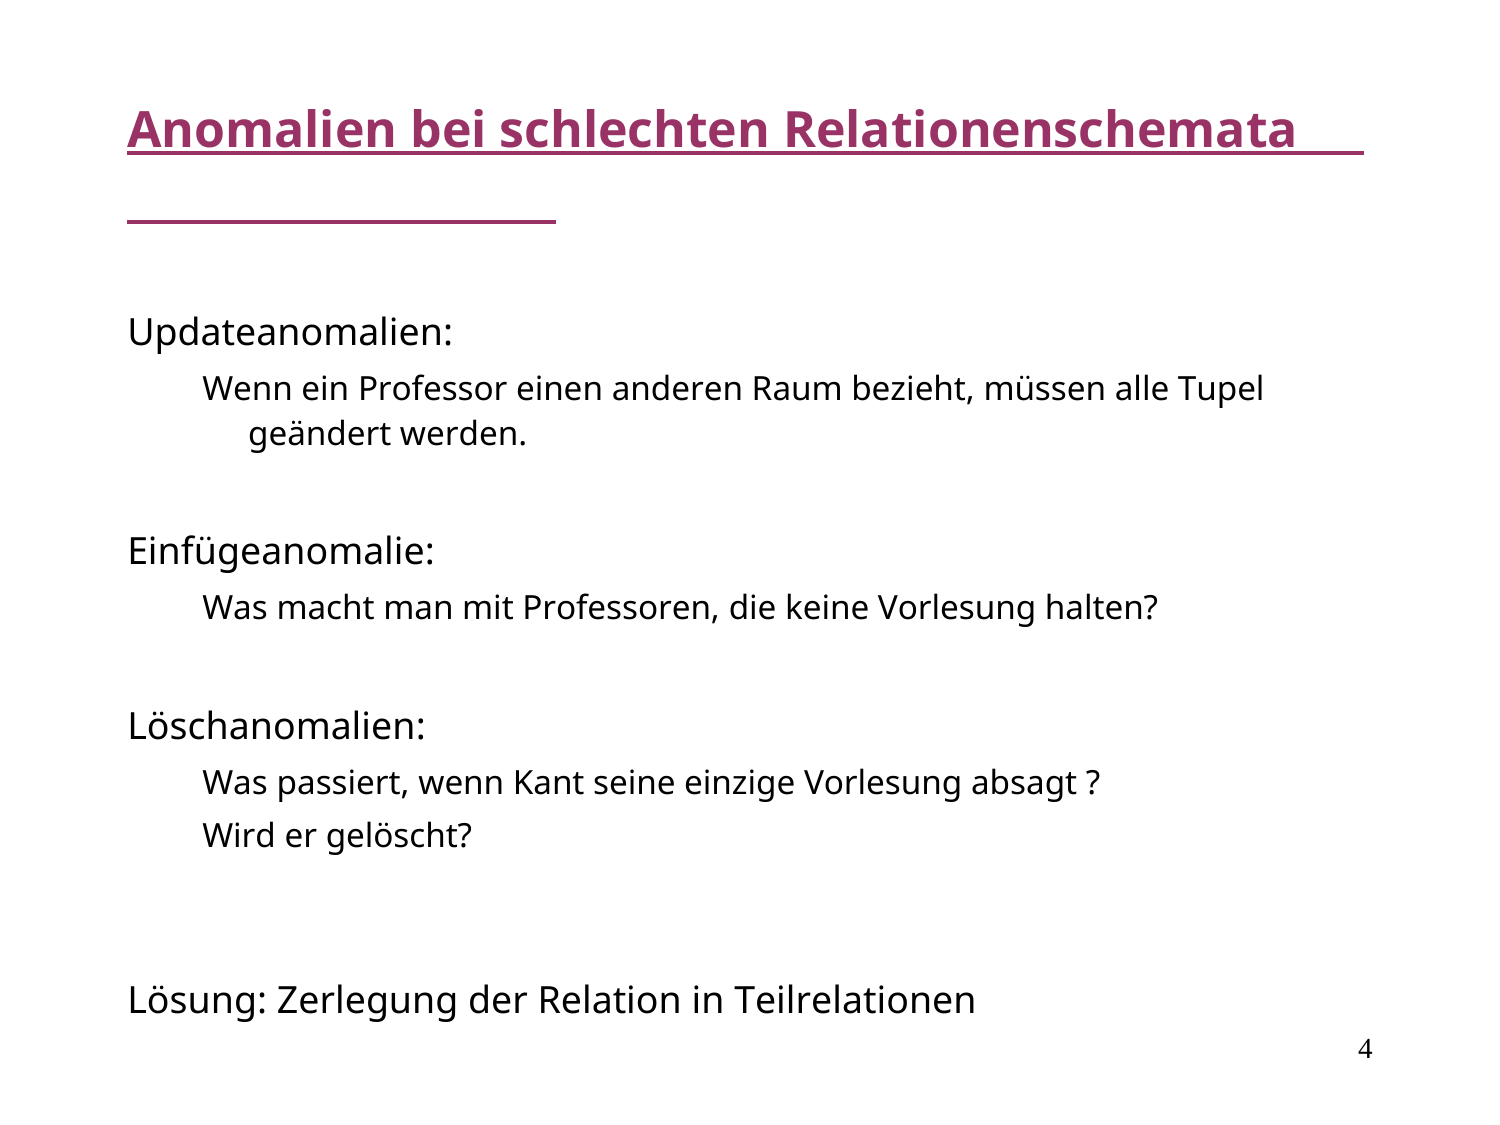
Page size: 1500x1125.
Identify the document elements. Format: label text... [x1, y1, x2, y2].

title Anomalien bei schlechten Relationenschemata [112, 94, 1388, 231]
list Updateanomalien: Wenn ein Professor einen anderen Raum bezieht, müssen alle Tupel geändert werden. Einfügeanomalie: Was macht man mit Professoren, die keine Vorlesung halten? Löschanomalien: Was passiert, wenn Kant seine einzige Vorlesung absagt ? Wird er gelöscht? Lösung: Zerlegung der Relation in Teilrelationen [112, 237, 1388, 1000]
